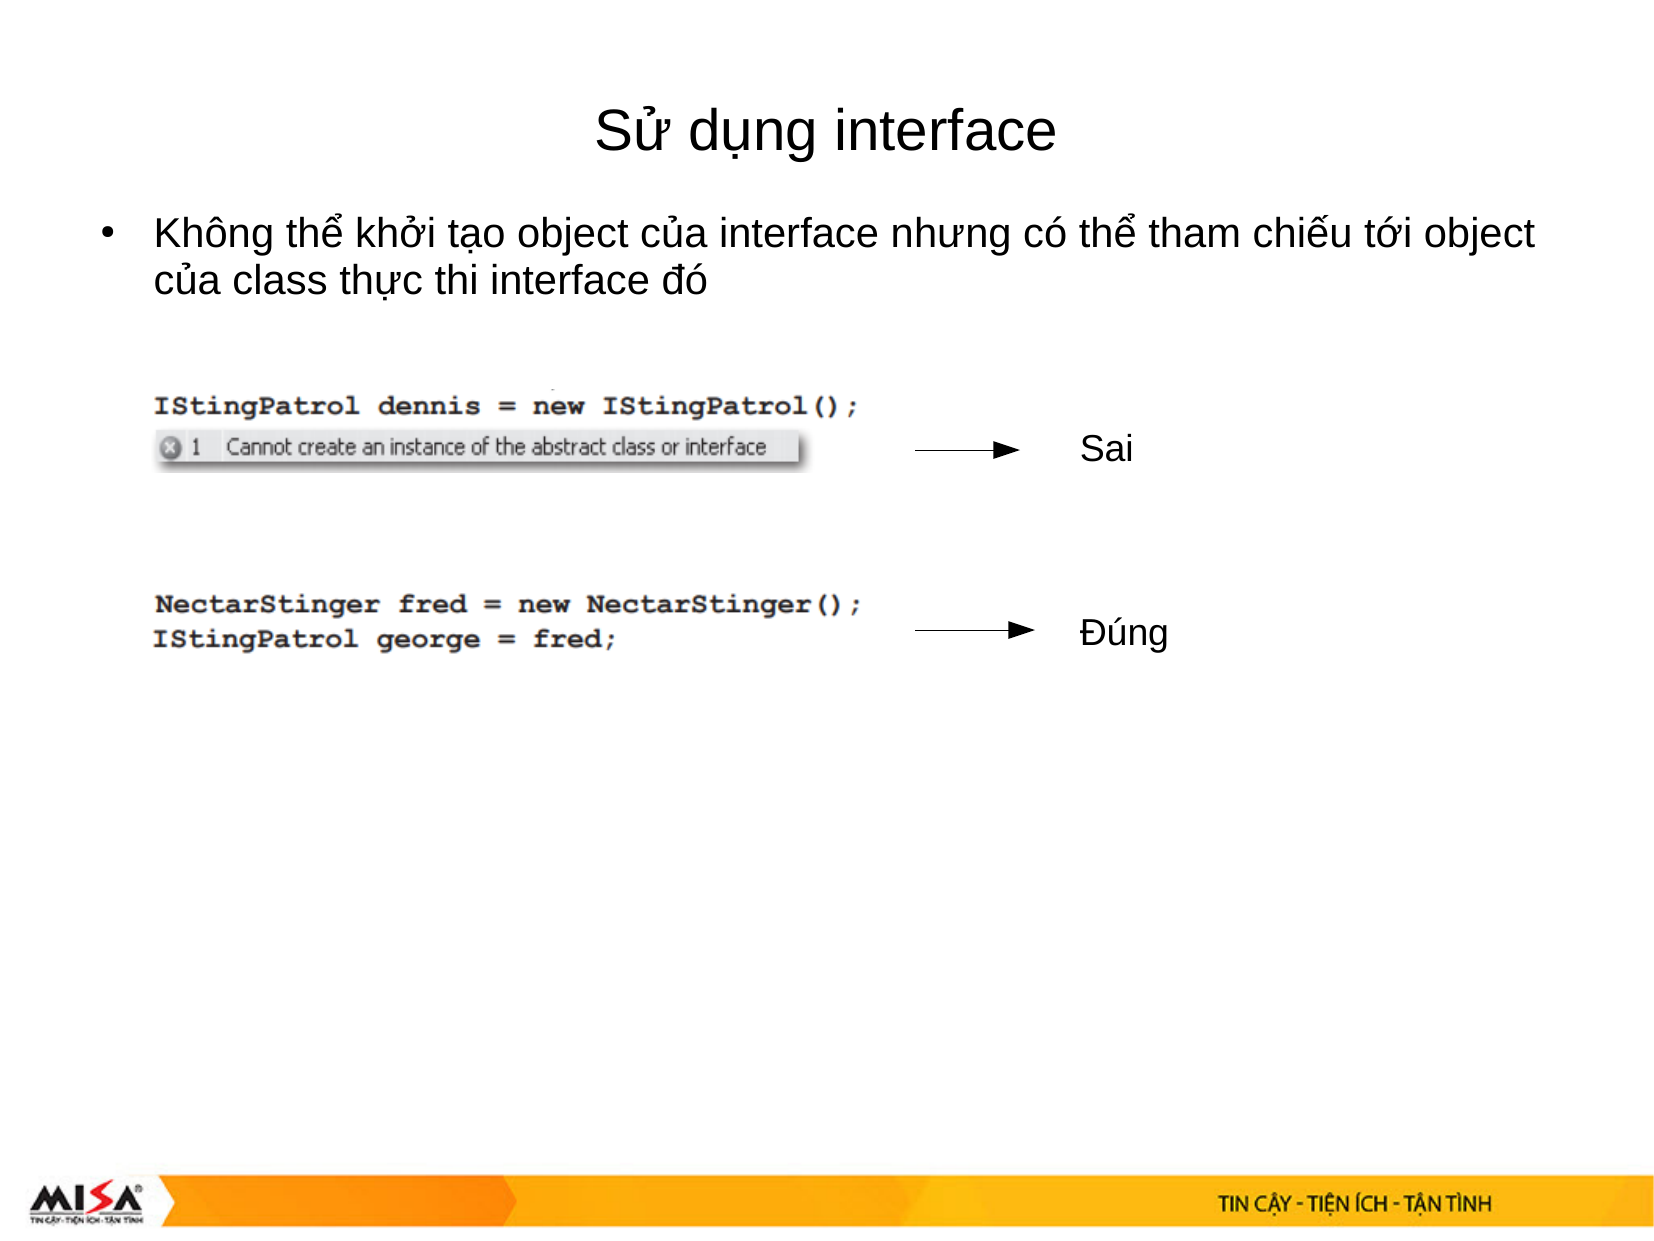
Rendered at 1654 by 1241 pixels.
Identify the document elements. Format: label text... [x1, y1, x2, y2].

text_box Sai [1065, 420, 1366, 477]
picture [0, 0, 1654, 1241]
text_box Đúng [1065, 603, 1201, 661]
title Sử dụng interface [82, 49, 1571, 210]
list Không thể khởi tạo object của interface nhưng có thể tham chiếu tới object của class thực thi interface đó [82, 210, 1571, 1010]
